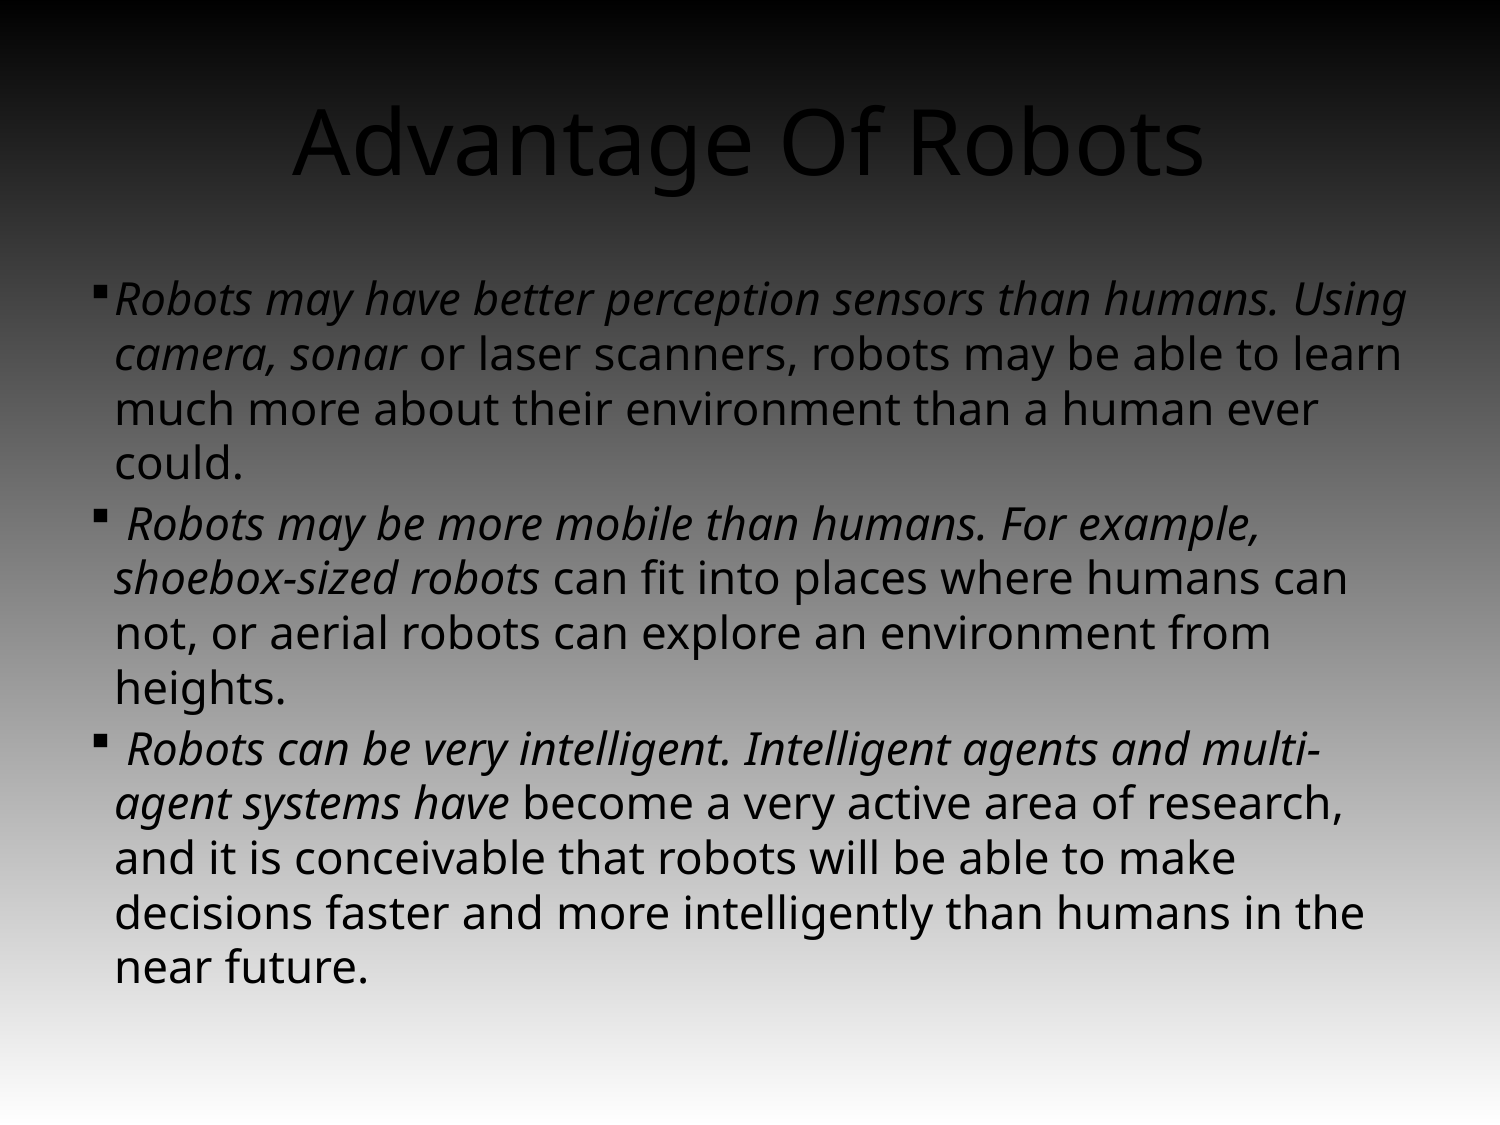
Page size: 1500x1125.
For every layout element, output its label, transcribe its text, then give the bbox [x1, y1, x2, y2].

title Advantage Of Robots [75, 45, 1425, 233]
list Robots may have better perception sensors than humans. Using camera, sonar or laser scanners, robots may be able to learn much more about their environment than a human ever could. Robots may be more mobile than humans. For example, shoebox-sized robots can fit into places where humans can not, or aerial robots can explore an environment from heights. Robots can be very intelligent. Intelligent agents and multi-agent systems have become a very active area of research, and it is conceivable that robots will be able to make decisions faster and more intelligently than humans in the near future. [75, 262, 1425, 1005]
